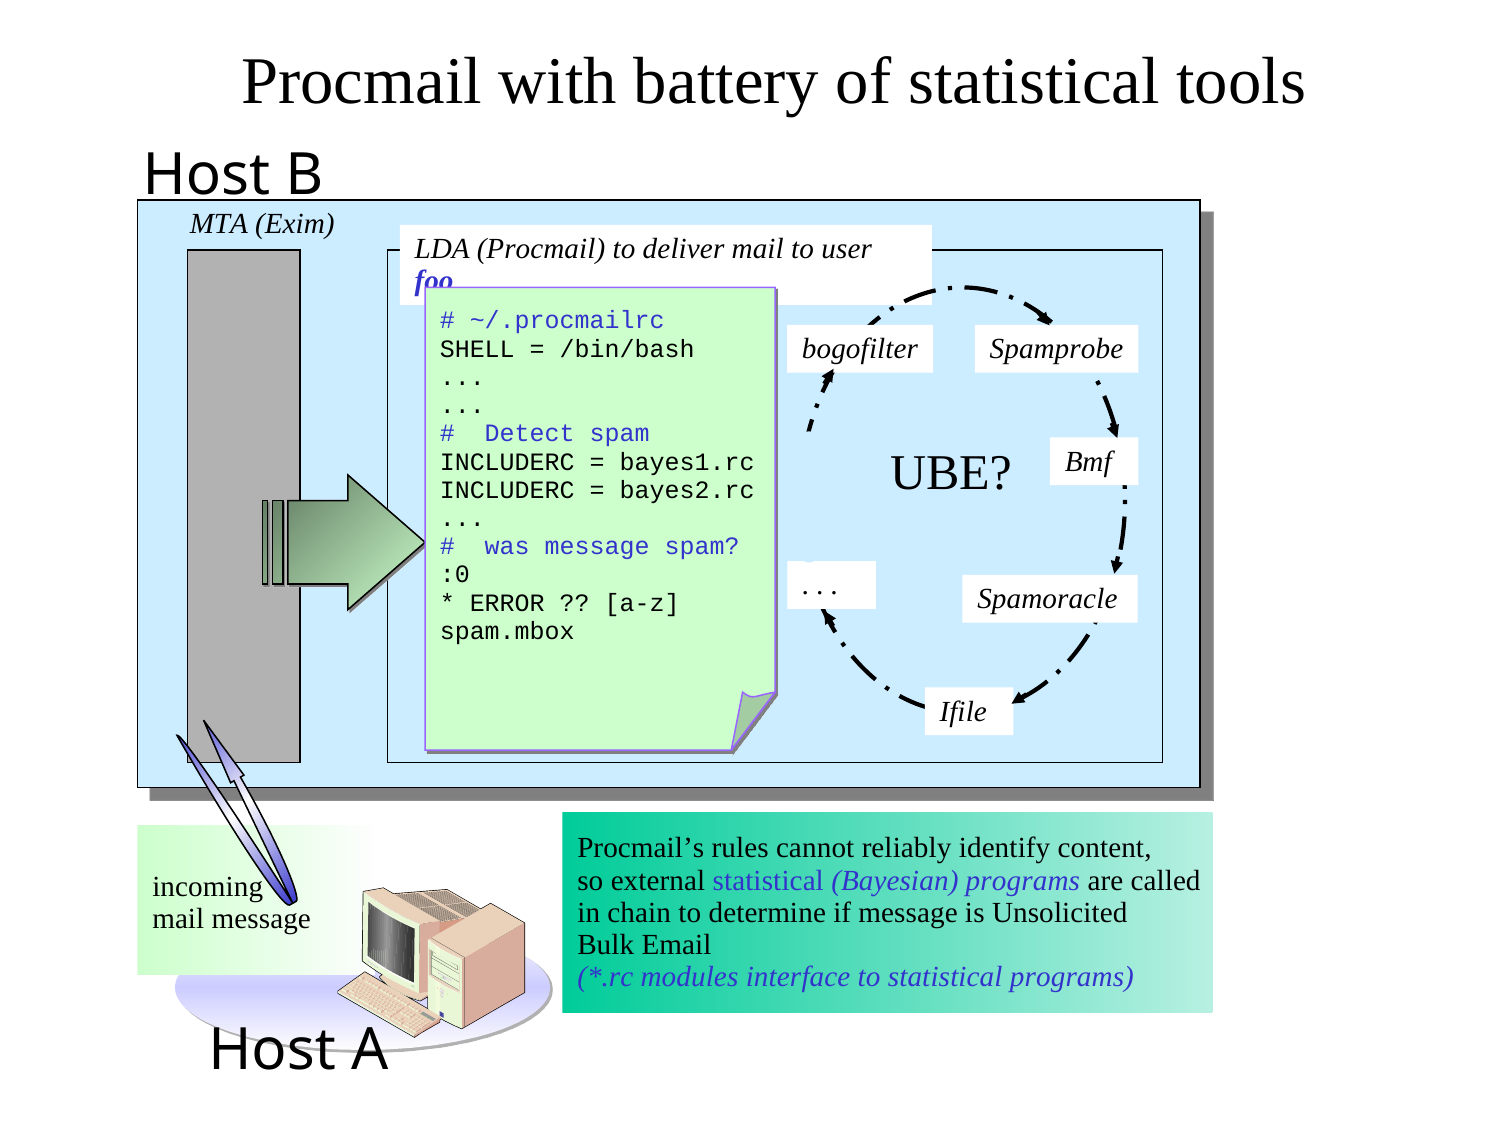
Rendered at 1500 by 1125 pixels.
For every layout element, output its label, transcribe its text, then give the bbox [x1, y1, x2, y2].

text_box Ifile [924, 687, 1014, 736]
title Procmail with battery of statistical tools [149, 33, 1400, 129]
text_box Spamprobe [974, 324, 1139, 373]
picture [337, 887, 526, 1038]
text_box MTA (Exim) [174, 199, 350, 248]
text_box . . . [787, 561, 876, 609]
text_box [137, 200, 1201, 1015]
text_box Bmf [1049, 437, 1139, 486]
text_box Host B [127, 124, 339, 220]
text_box Spamoracle [962, 574, 1138, 623]
text_box LDA (Procmail) to deliver mail to user foo [399, 224, 932, 305]
text_box Procmail’s rules cannot reliably identify content, so external statistical (Bayesian) programs are called in chain to determine if message is Unsolicited Bulk Email (*.rc modules interface to statistical programs) [562, 812, 1213, 1013]
text_box UBE? [875, 437, 1028, 509]
text_box [526, 956, 551, 1019]
text_box incoming mail message [137, 862, 327, 943]
text_box bogofilter [787, 324, 934, 373]
text_box [404, 1038, 473, 1049]
text_box Host A [193, 999, 404, 1095]
text_box # ~/.procmailrc SHELL = /bin/bash ... ... # Detect spam INCLUDERC = bayes1.rc INCLUDERC = bayes2.rc ... # was message spam? :0 * ERROR ?? [a-z] spam.mbox [425, 287, 776, 751]
